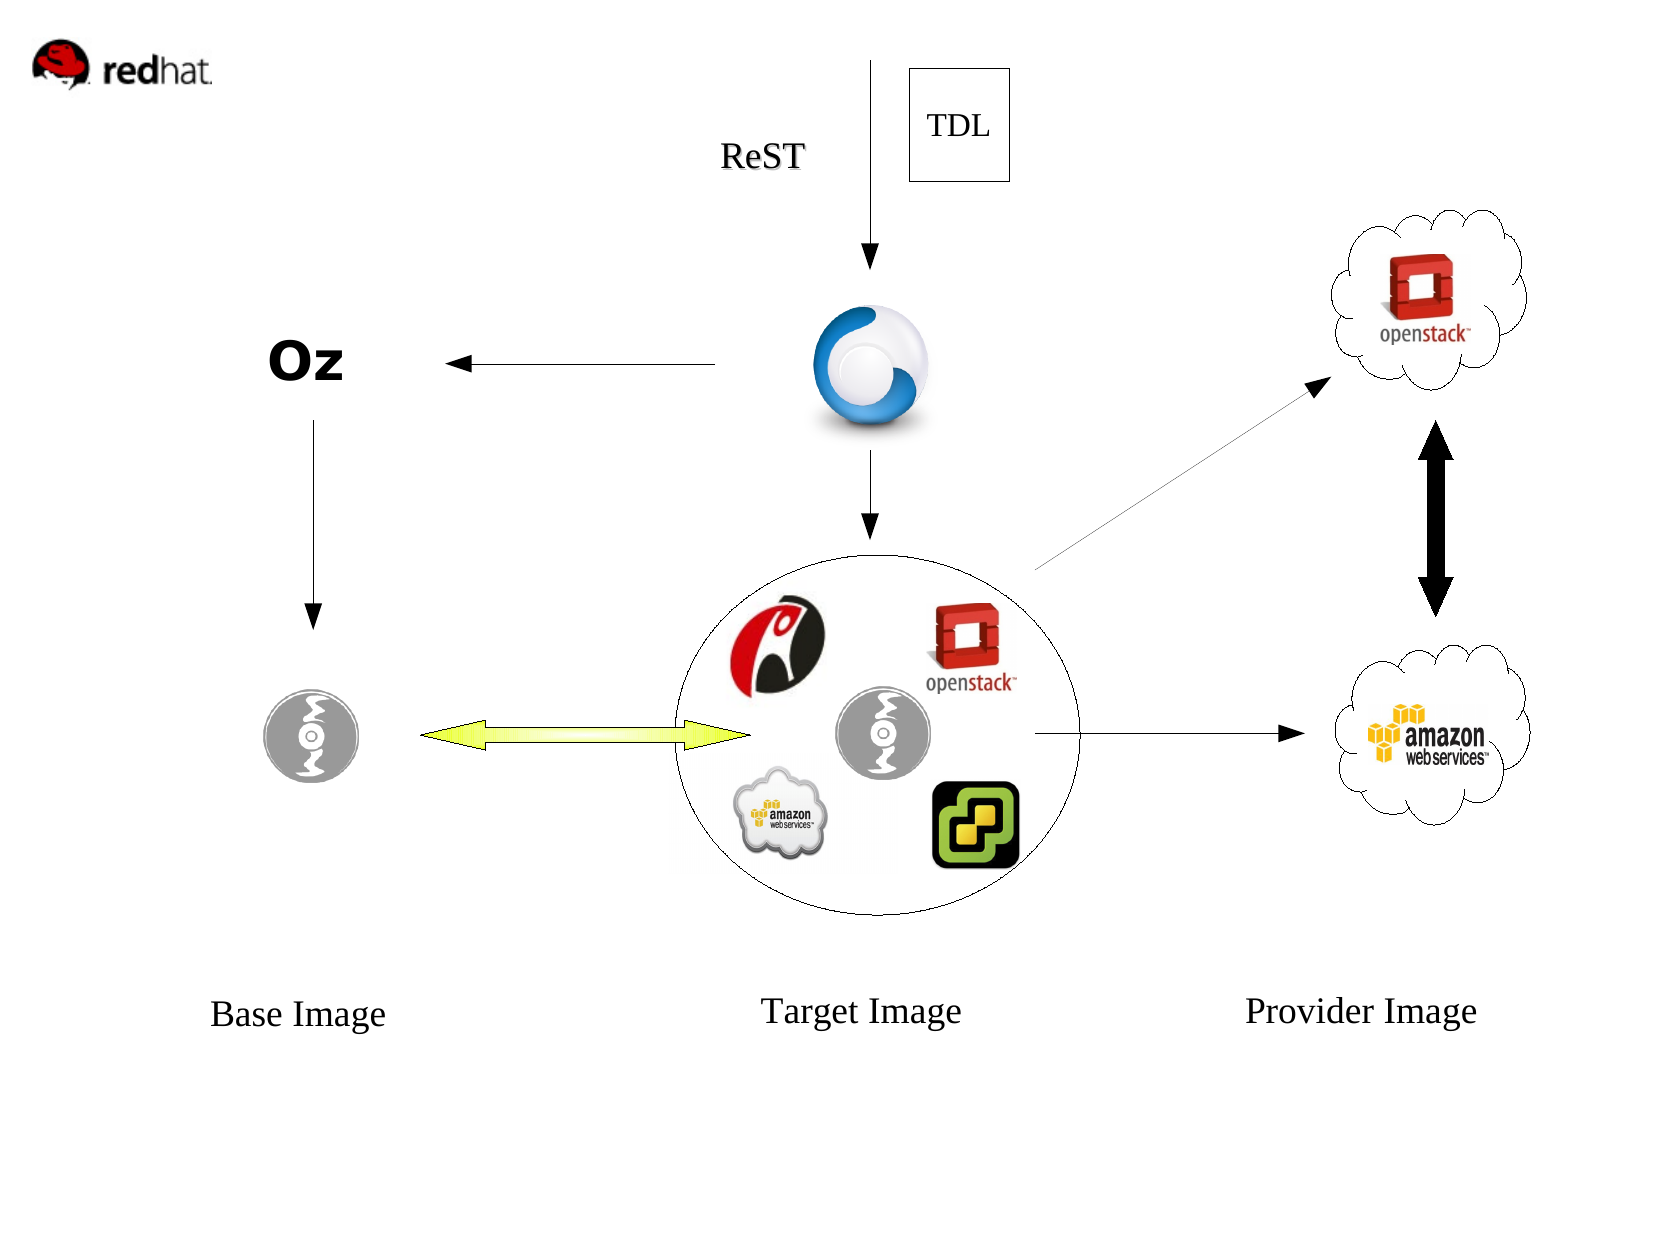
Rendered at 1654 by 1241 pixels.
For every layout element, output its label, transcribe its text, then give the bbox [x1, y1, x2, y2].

picture [1380, 254, 1471, 346]
picture [263, 689, 359, 783]
picture [668, 539, 1021, 874]
text_box Provider Image [1245, 990, 1478, 1036]
picture [31, 37, 212, 98]
picture [795, 294, 945, 451]
text_box ReST [720, 135, 806, 181]
picture [1368, 704, 1489, 766]
text_box [1331, 210, 1527, 391]
text_box [1335, 645, 1531, 826]
text_box [1418, 420, 1454, 617]
text_box Oz [267, 330, 346, 394]
text_box Target Image [760, 990, 963, 1036]
text_box TDL [926, 106, 992, 147]
text_box Base Image [210, 993, 387, 1039]
text_box [909, 68, 1010, 182]
text_box [420, 720, 751, 751]
